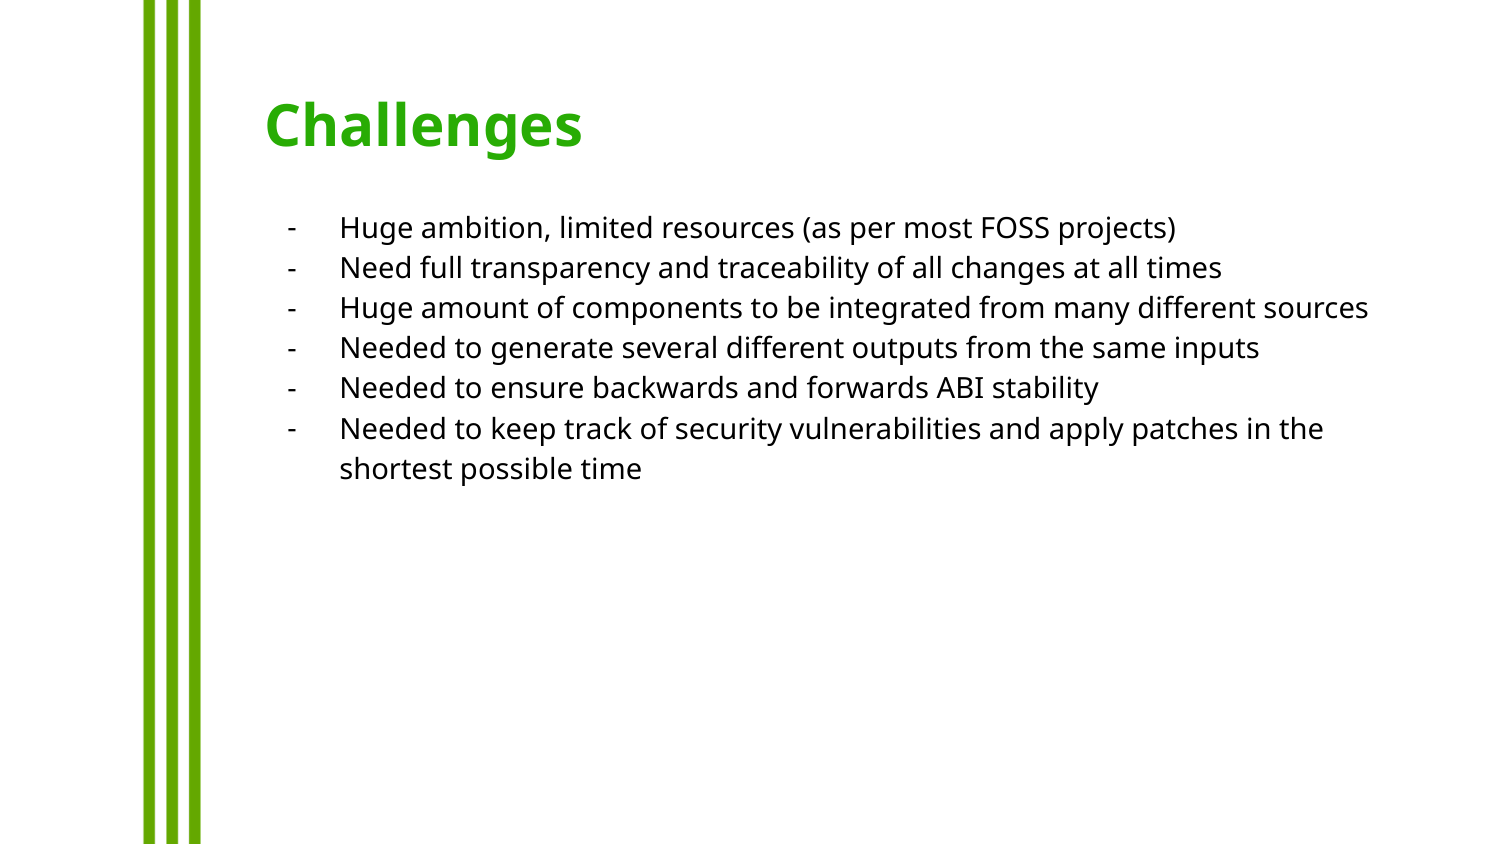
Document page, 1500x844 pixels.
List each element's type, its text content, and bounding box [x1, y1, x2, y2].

picture [0, 0, 532, 844]
list Huge ambition, limited resources (as per most FOSS projects) Need full transparency and traceability of all changes at all times Huge amount of components to be integrated from many different sources Needed to generate several different outputs from the same inputs Needed to ensure backwards and forwards ABI stability Needed to keep track of security vulnerabilities and apply patches in the shortest possible time [249, 189, 1390, 750]
title Challenges [249, 72, 1390, 189]
